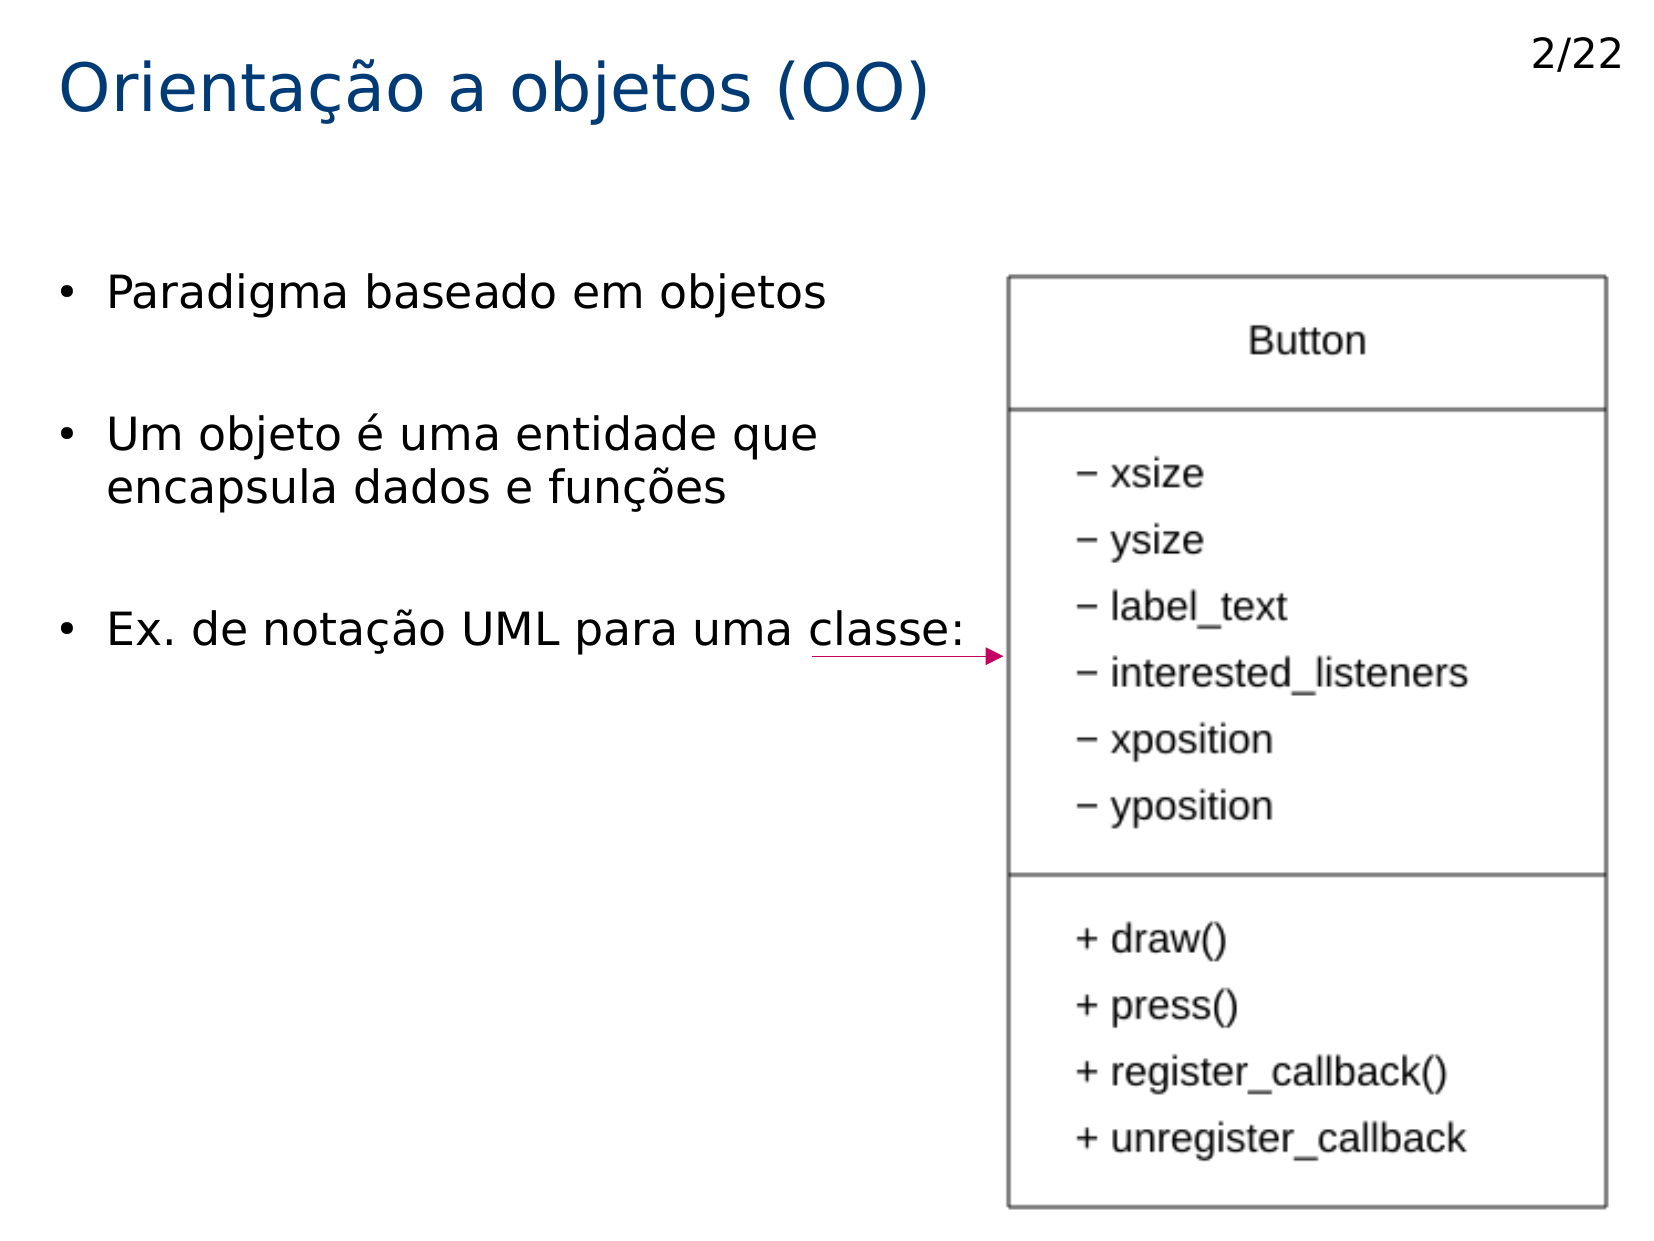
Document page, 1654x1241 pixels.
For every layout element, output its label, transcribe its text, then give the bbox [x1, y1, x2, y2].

picture [976, 244, 1640, 1241]
title Orientação a objetos (OO) [59, 29, 1506, 148]
list Paradigma baseado em objetos Um objeto é uma entidade que encapsula dados e funções Ex. de notação UML para uma classe: [59, 265, 976, 1211]
